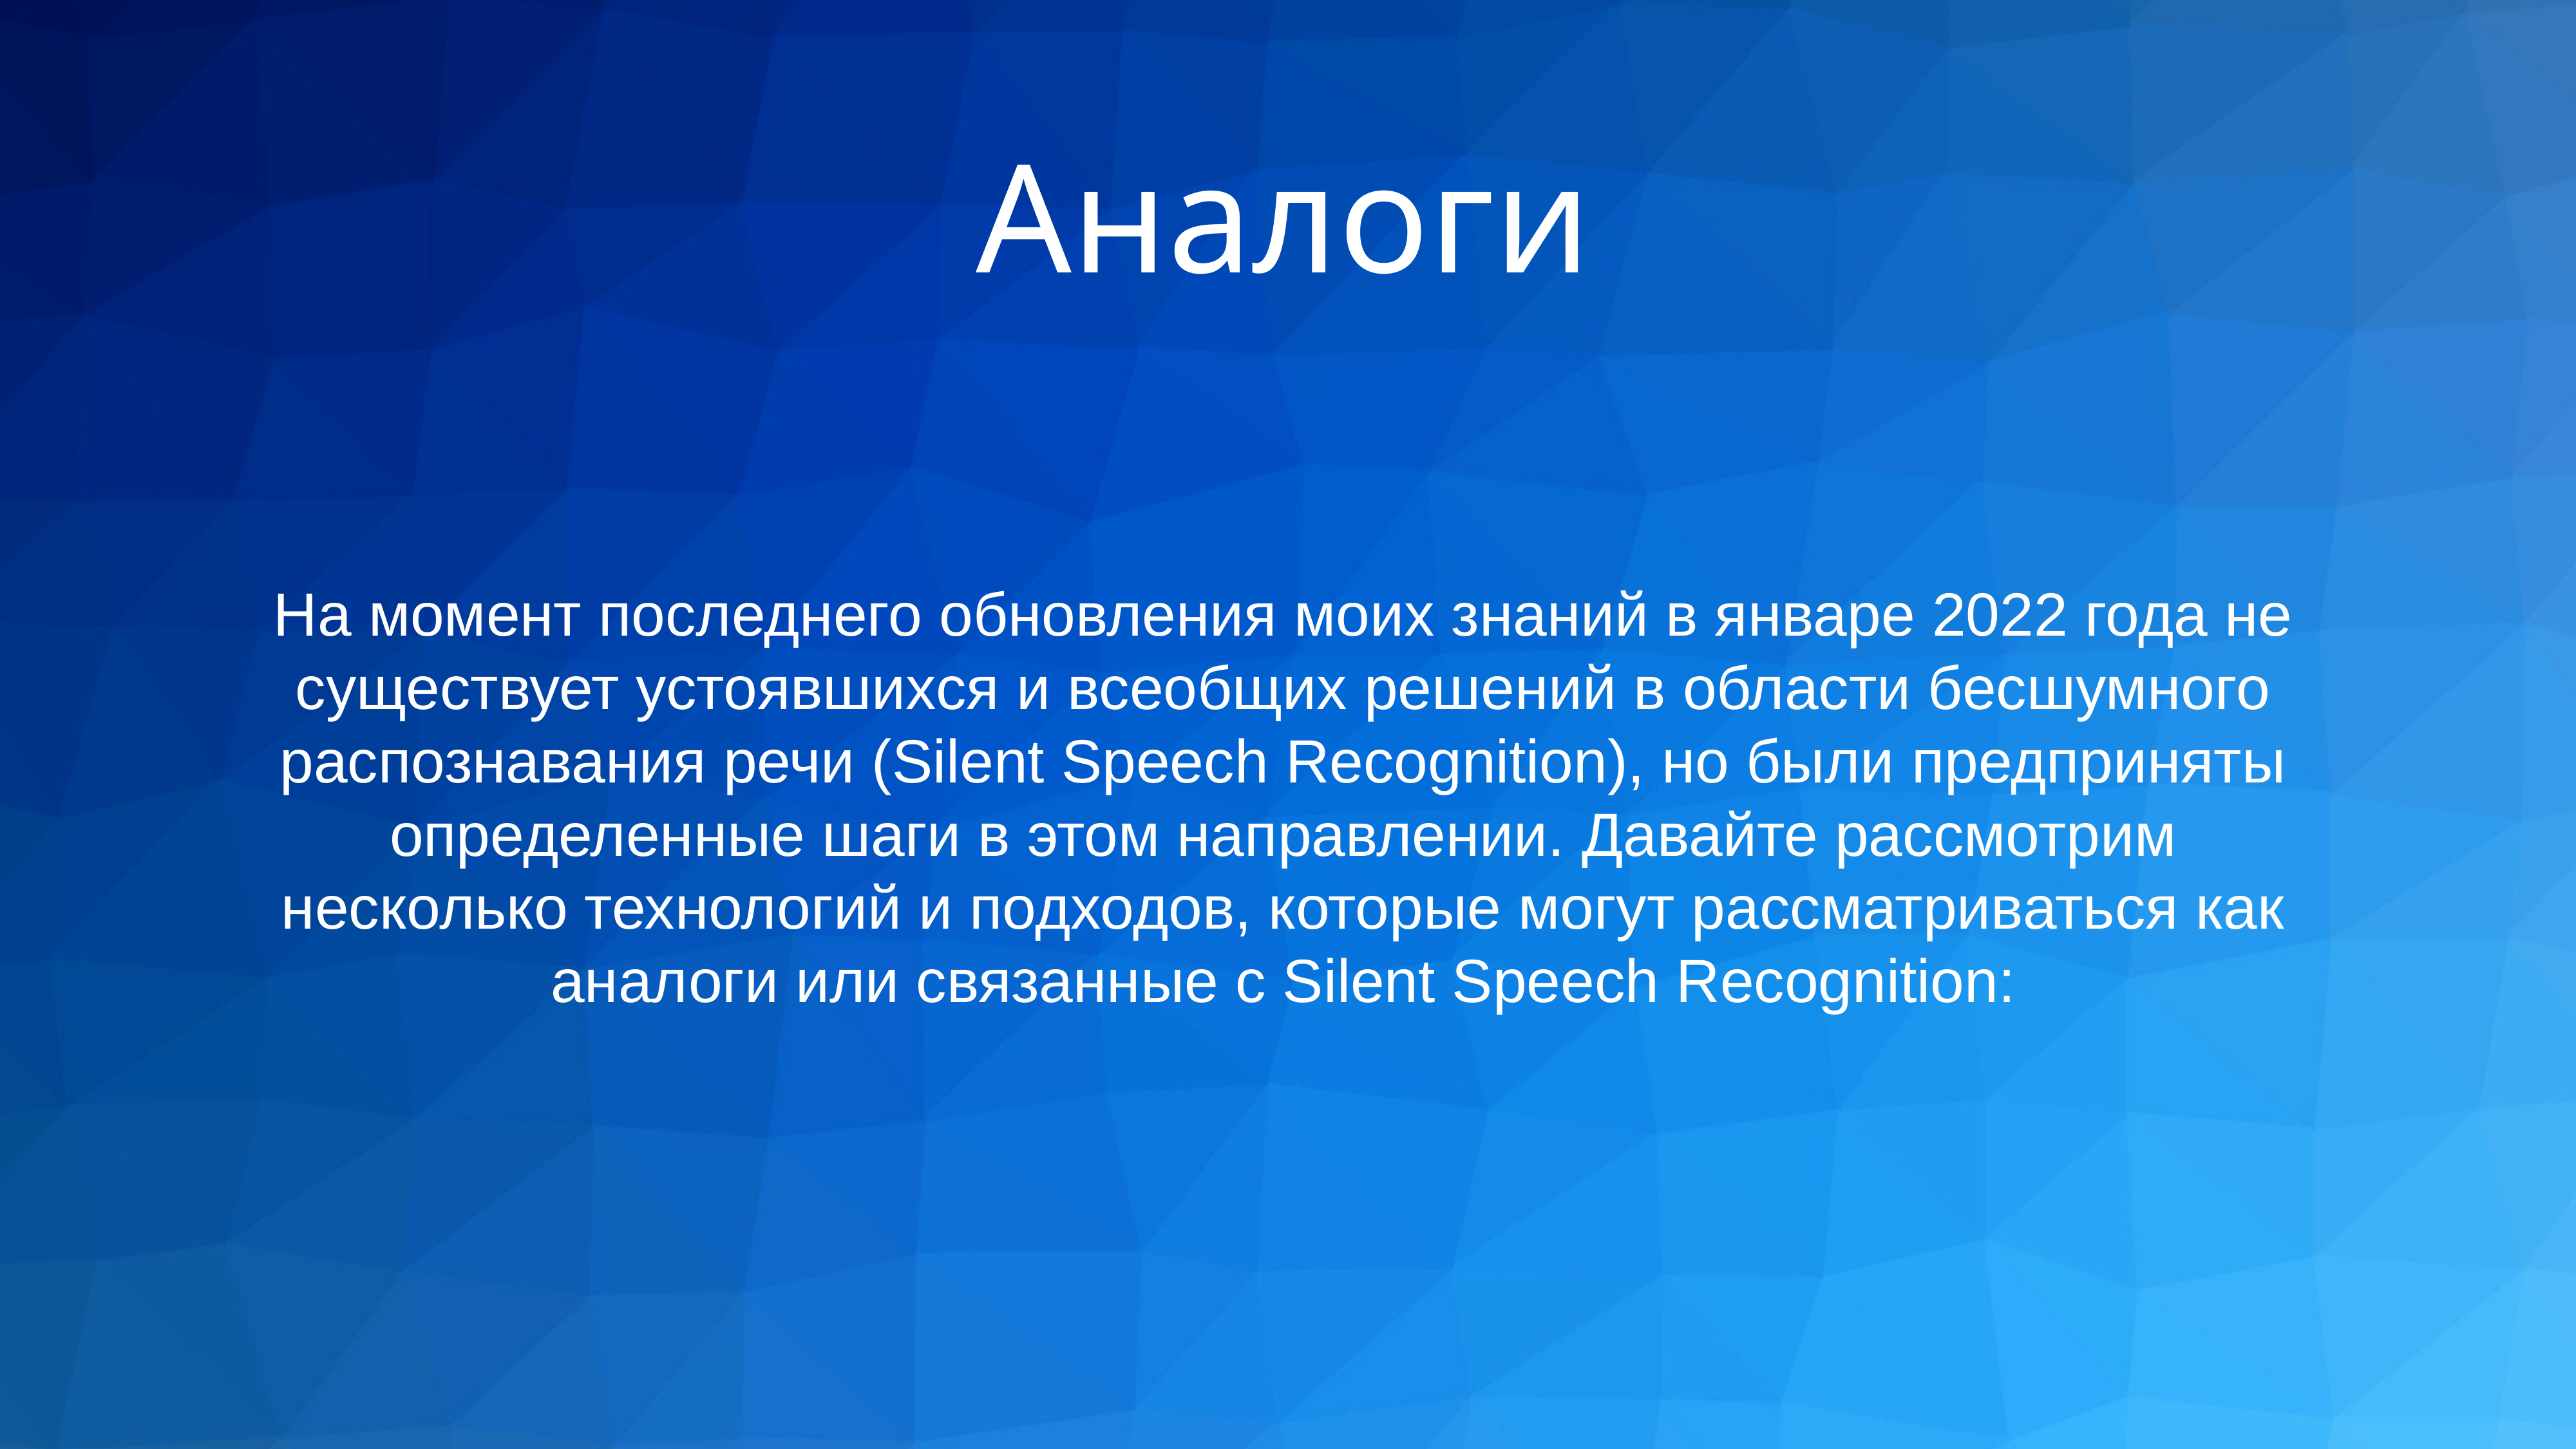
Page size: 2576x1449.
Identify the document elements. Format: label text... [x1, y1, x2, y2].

picture [0, 0, 2576, 1449]
subtitle На момент последнего обновления моих знаний в январе 2022 года не существует устоявшихся и всеобщих решений в области бесшумного распознавания речи (Silent Speech Recognition), но были предприняты определенные шаги в этом направлении. Давайте рассмотрим несколько технологий и подходов, которые могут рассматриваться как аналоги или связанные с Silent Speech Recognition: [247, 570, 2320, 1095]
title Аналоги [247, 117, 2320, 570]
